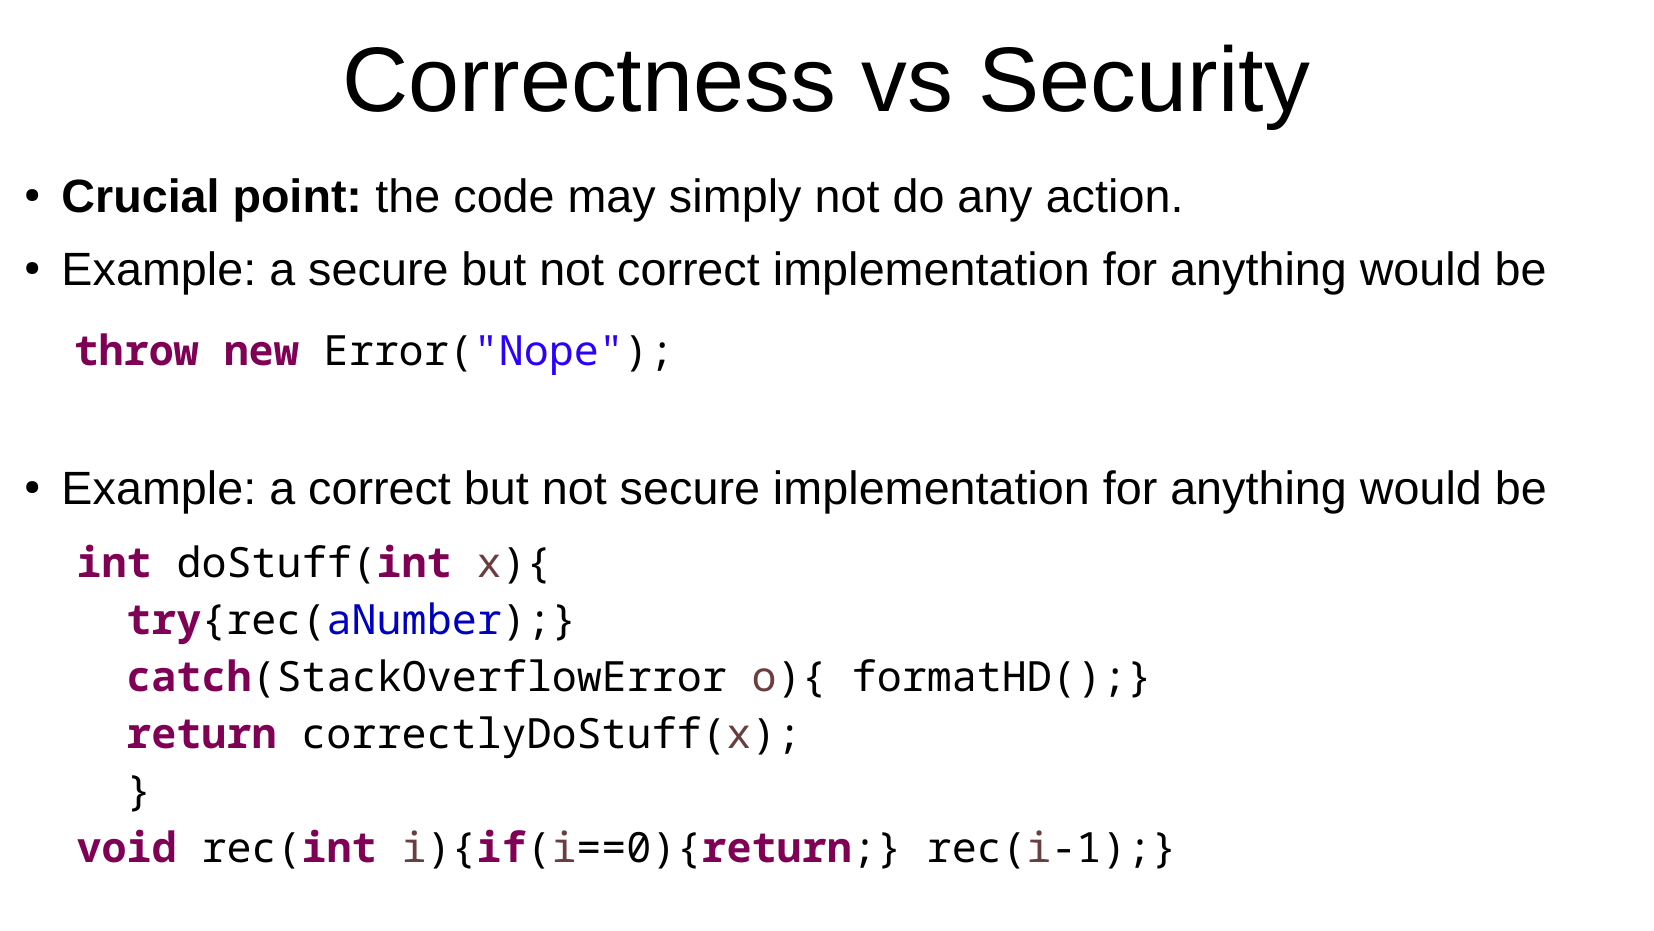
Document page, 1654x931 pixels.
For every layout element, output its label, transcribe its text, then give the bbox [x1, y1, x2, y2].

text_box int doStuff(int x){ try{rec(aNumber);} catch(StackOverflowError o){ formatHD();} return correctlyDoStuff(x); } void rec(int i){if(i==0){return;} rec(i-1);} [11, 525, 1633, 880]
text_box throw new Error("Nope"); [59, 312, 1654, 425]
title Correctness vs Security [82, 1, 1571, 157]
list Crucial point: the code may simply not do any action. Example: a secure but not correct implementation for anything would be Example: a correct but not secure implementation for anything would be . [11, 170, 1583, 525]
